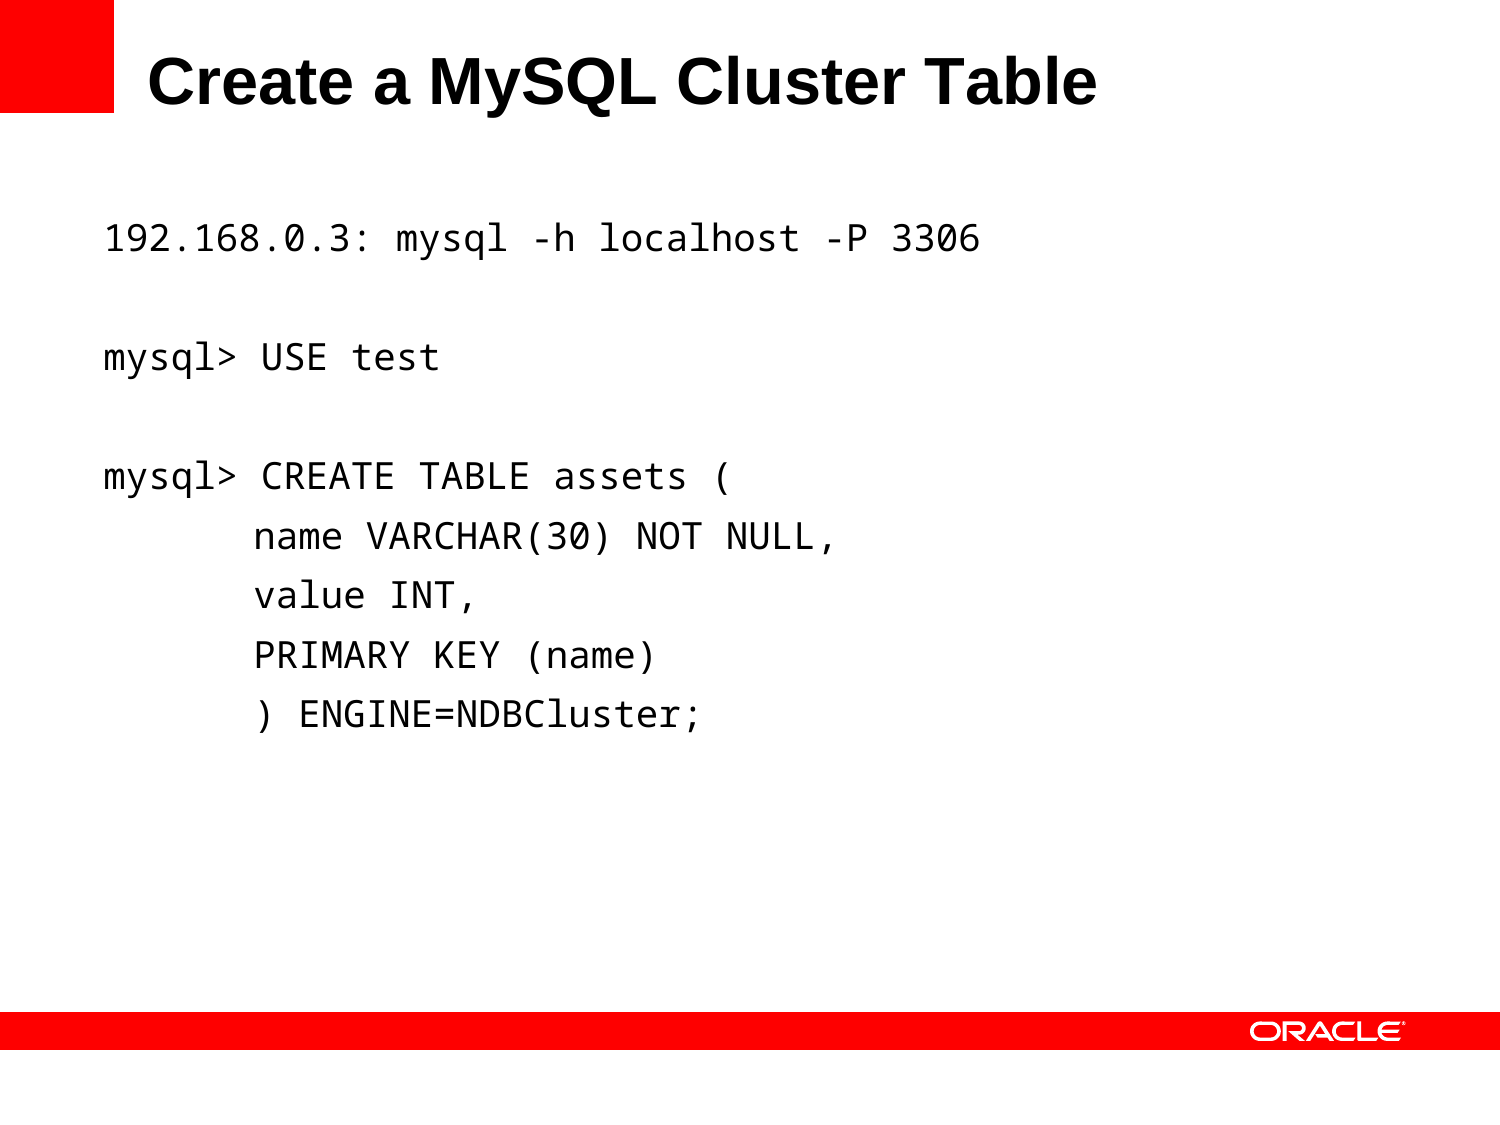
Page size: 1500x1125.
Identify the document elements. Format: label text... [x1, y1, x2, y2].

picture [0, 0, 114, 113]
picture [0, 1012, 1500, 1050]
text_box 192.168.0.3: mysql -h localhost -P 3306 mysql> USE test mysql> CREATE TABLE assets ( name VARCHAR(30) NOT NULL, value INT, PRIMARY KEY (name) ) ENGINE=NDBCluster; [88, 206, 1463, 976]
title Create a MySQL Cluster Table [147, 8, 1392, 119]
